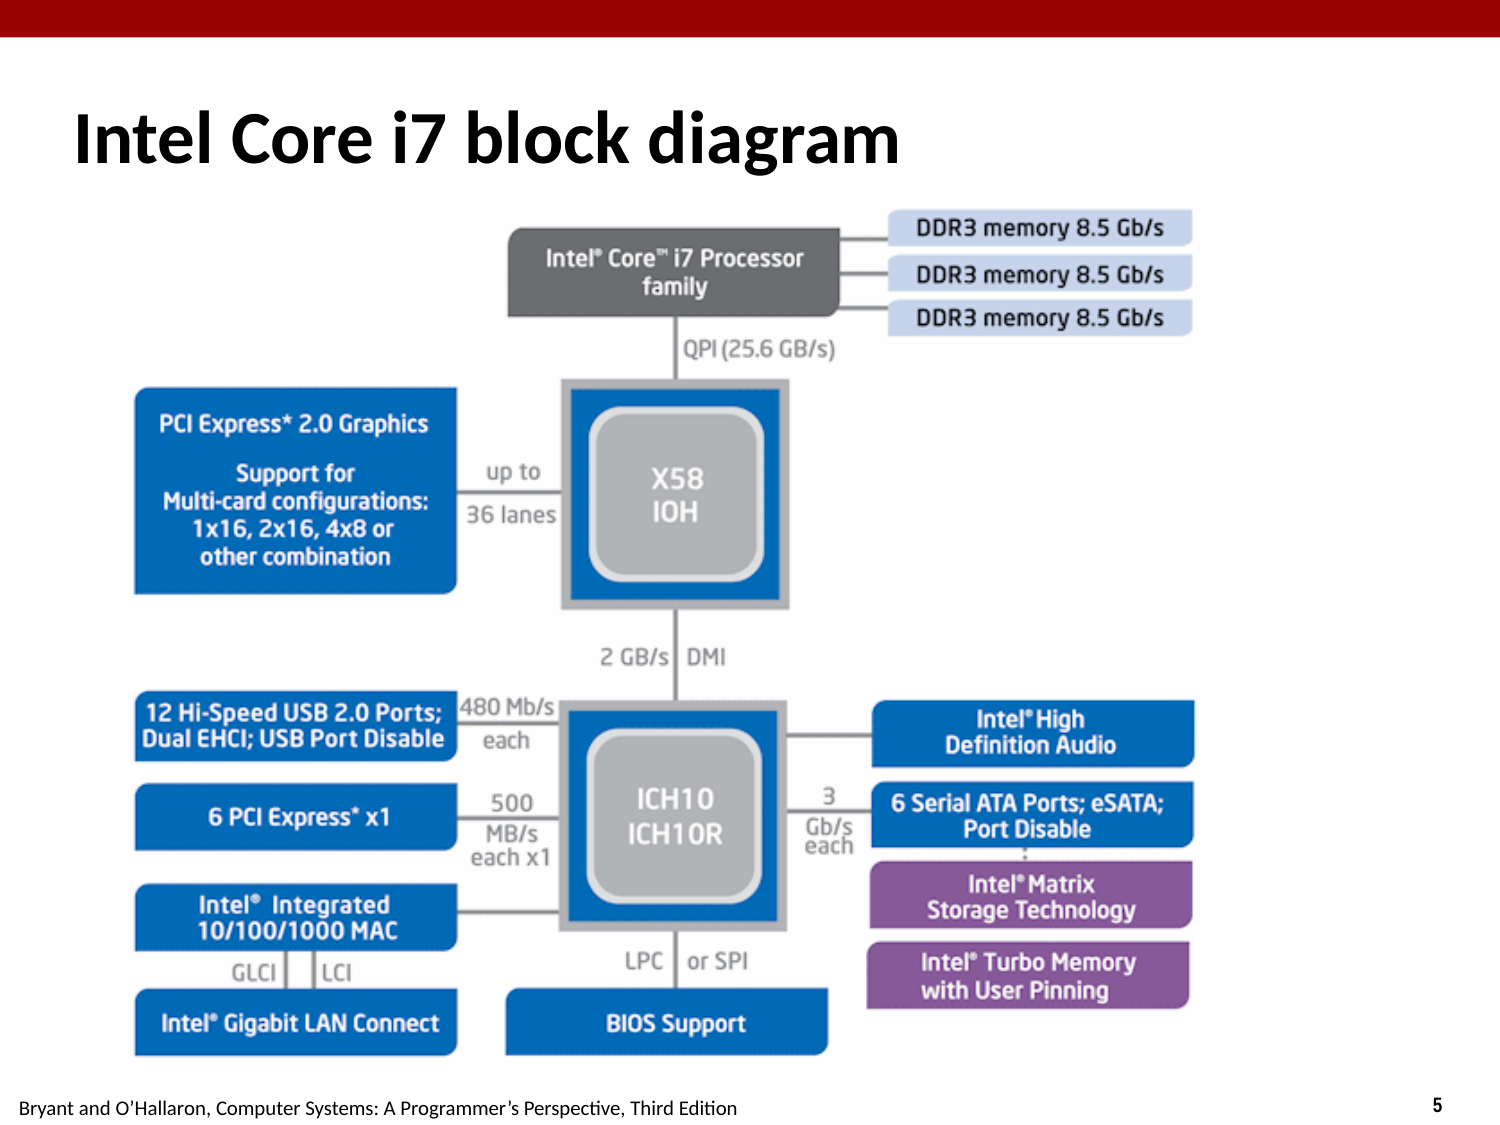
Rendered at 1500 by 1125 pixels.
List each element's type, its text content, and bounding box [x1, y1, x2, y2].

title Intel Core i7 block diagram [58, 71, 1304, 197]
picture [125, 202, 1200, 1063]
